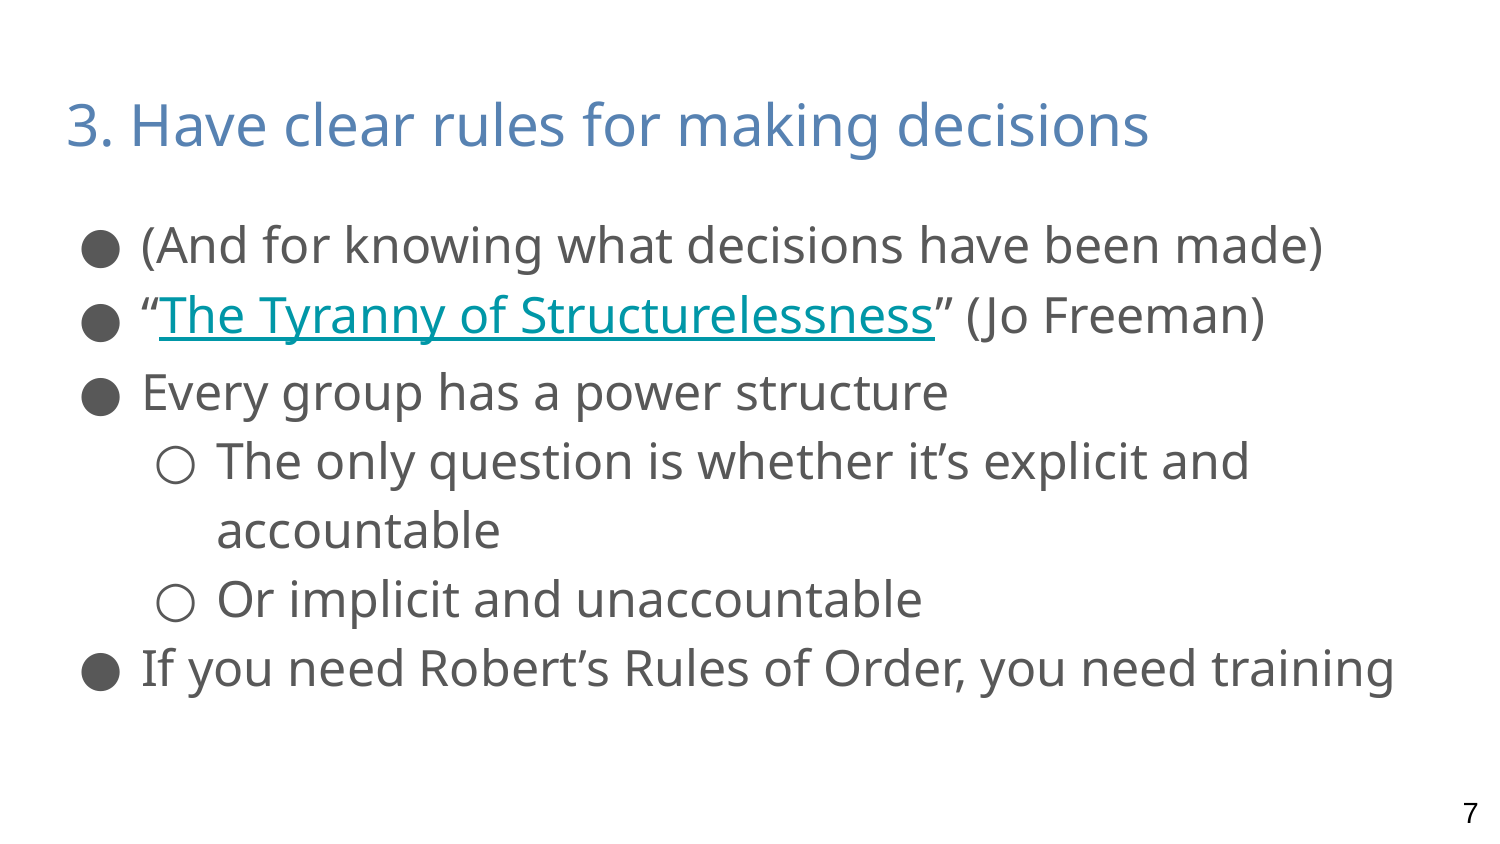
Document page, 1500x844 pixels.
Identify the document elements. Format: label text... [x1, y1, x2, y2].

slide_number <number> [1403, 779, 1494, 844]
list (And for knowing what decisions have been made) “The Tyranny of Structurelessness” (Jo Freeman) Every group has a power structure The only question is whether it’s explicit and accountable Or implicit and unaccountable If you need Robert’s Rules of Order, you need training [51, 189, 1449, 750]
title 3. Have clear rules for making decisions [51, 72, 1449, 167]
